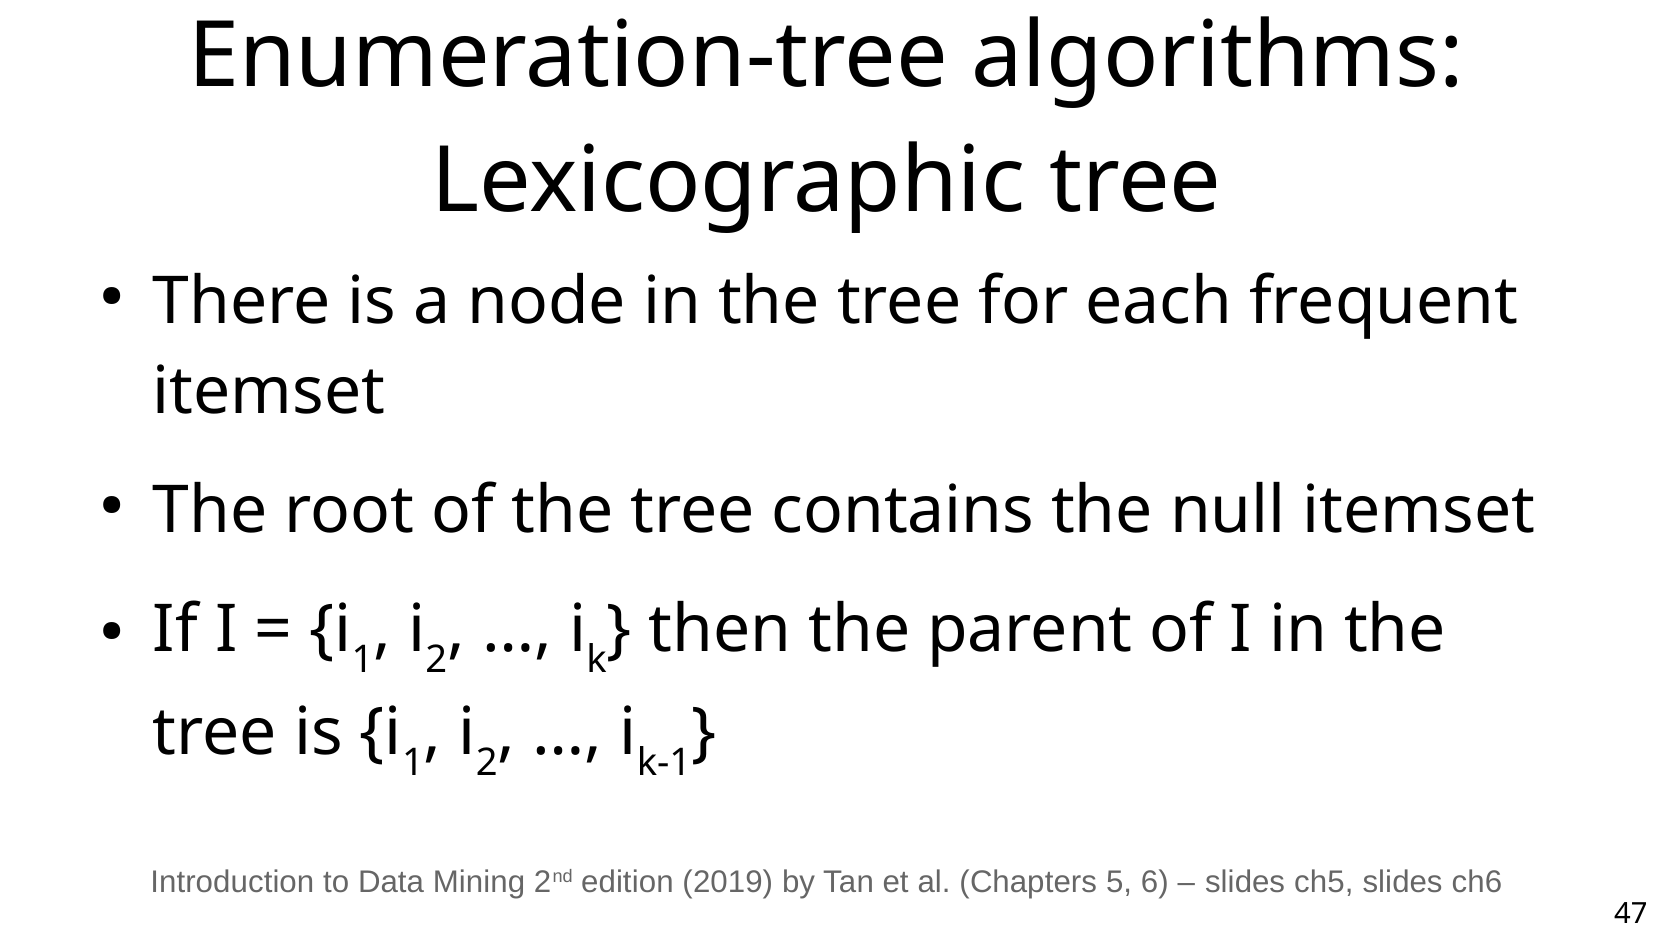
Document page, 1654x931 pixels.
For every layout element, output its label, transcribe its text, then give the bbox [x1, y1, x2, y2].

list There is a node in the tree for each frequent itemset The root of the tree contains the null itemset If I = {i1, i2, …, ik} then the parent of I in the tree is {i1, i2, …, ik-1} [82, 253, 1571, 793]
title Enumeration-tree algorithms: Lexicographic tree [82, 1, 1571, 226]
text_box Introduction to Data Mining 2nd edition (2019) by Tan et al. (Chapters 5, 6) – slides ch5, slides ch6 [7, 857, 1646, 916]
